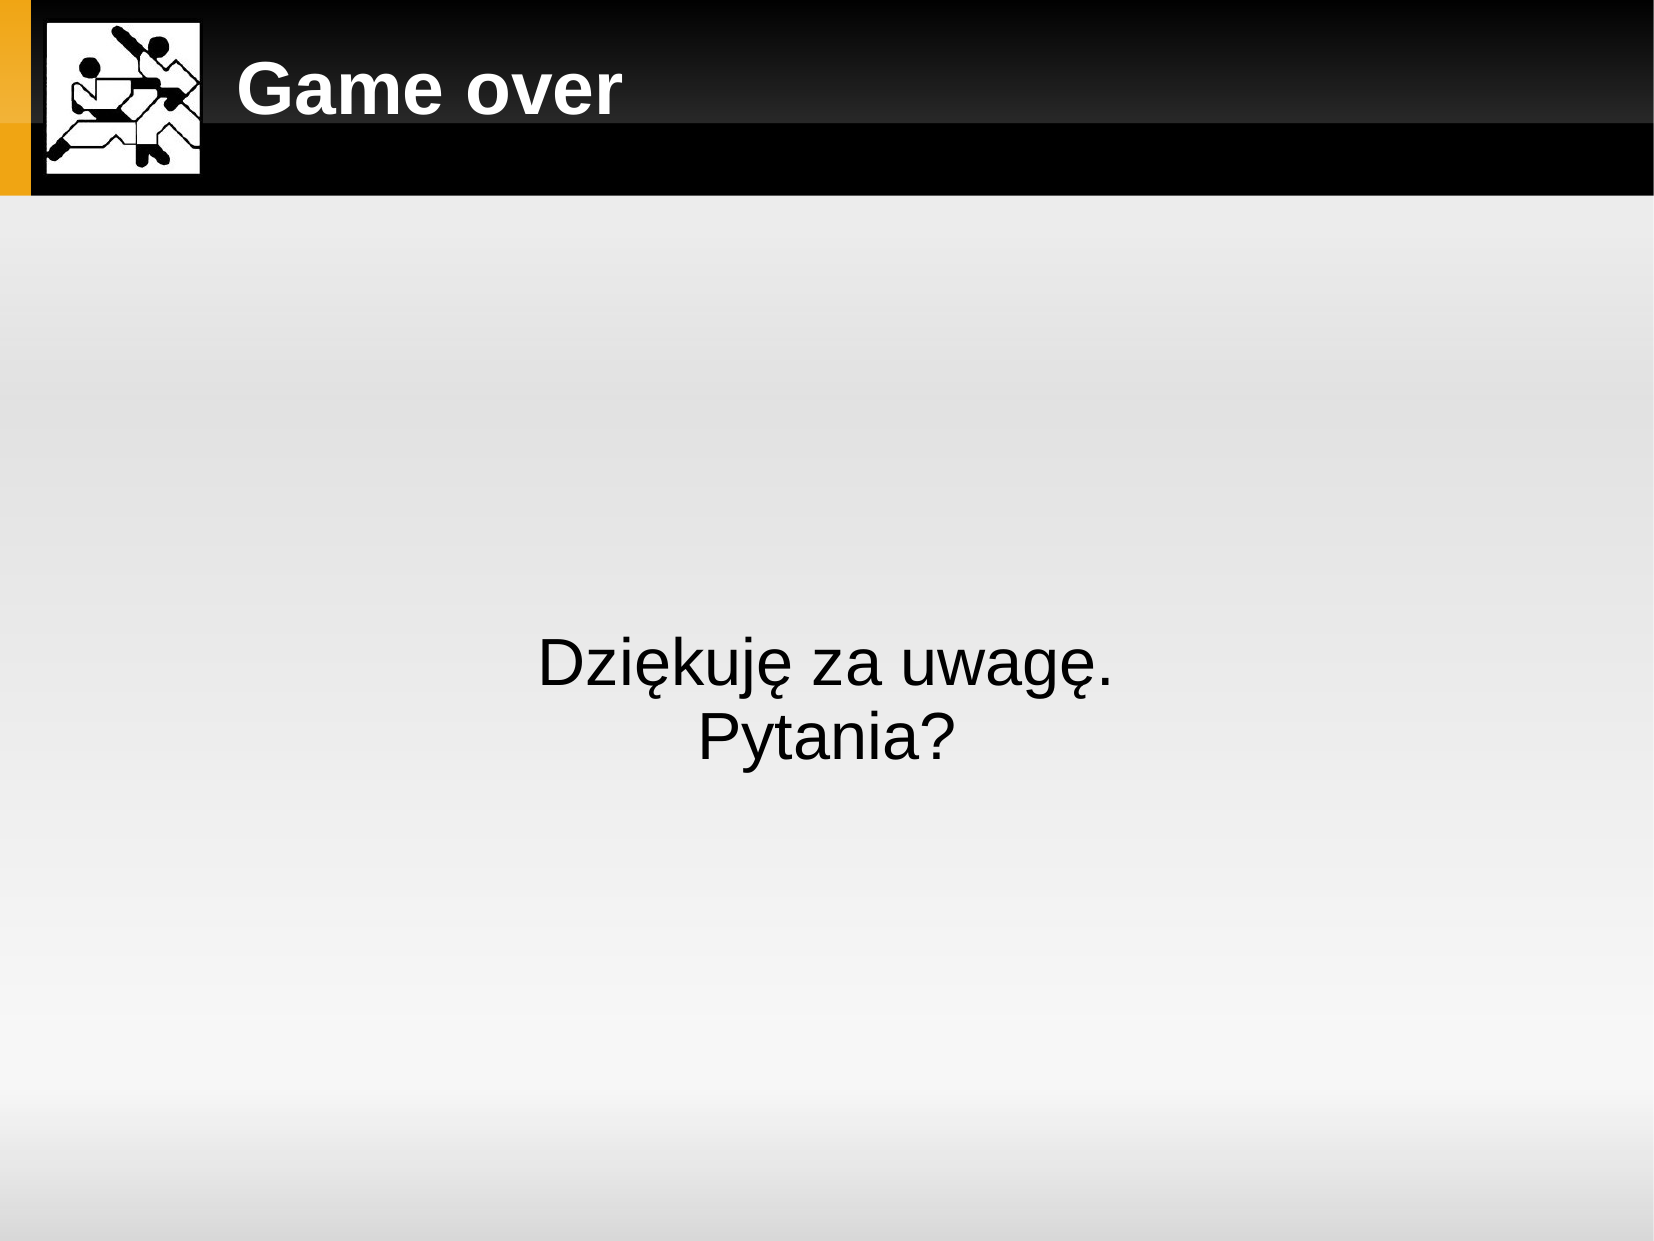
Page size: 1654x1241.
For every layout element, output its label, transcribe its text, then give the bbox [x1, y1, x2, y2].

subtitle Dziękuję za uwagę. Pytania? [82, 297, 1571, 1102]
picture [0, 0, 1654, 1241]
title Game over [236, 0, 1595, 178]
